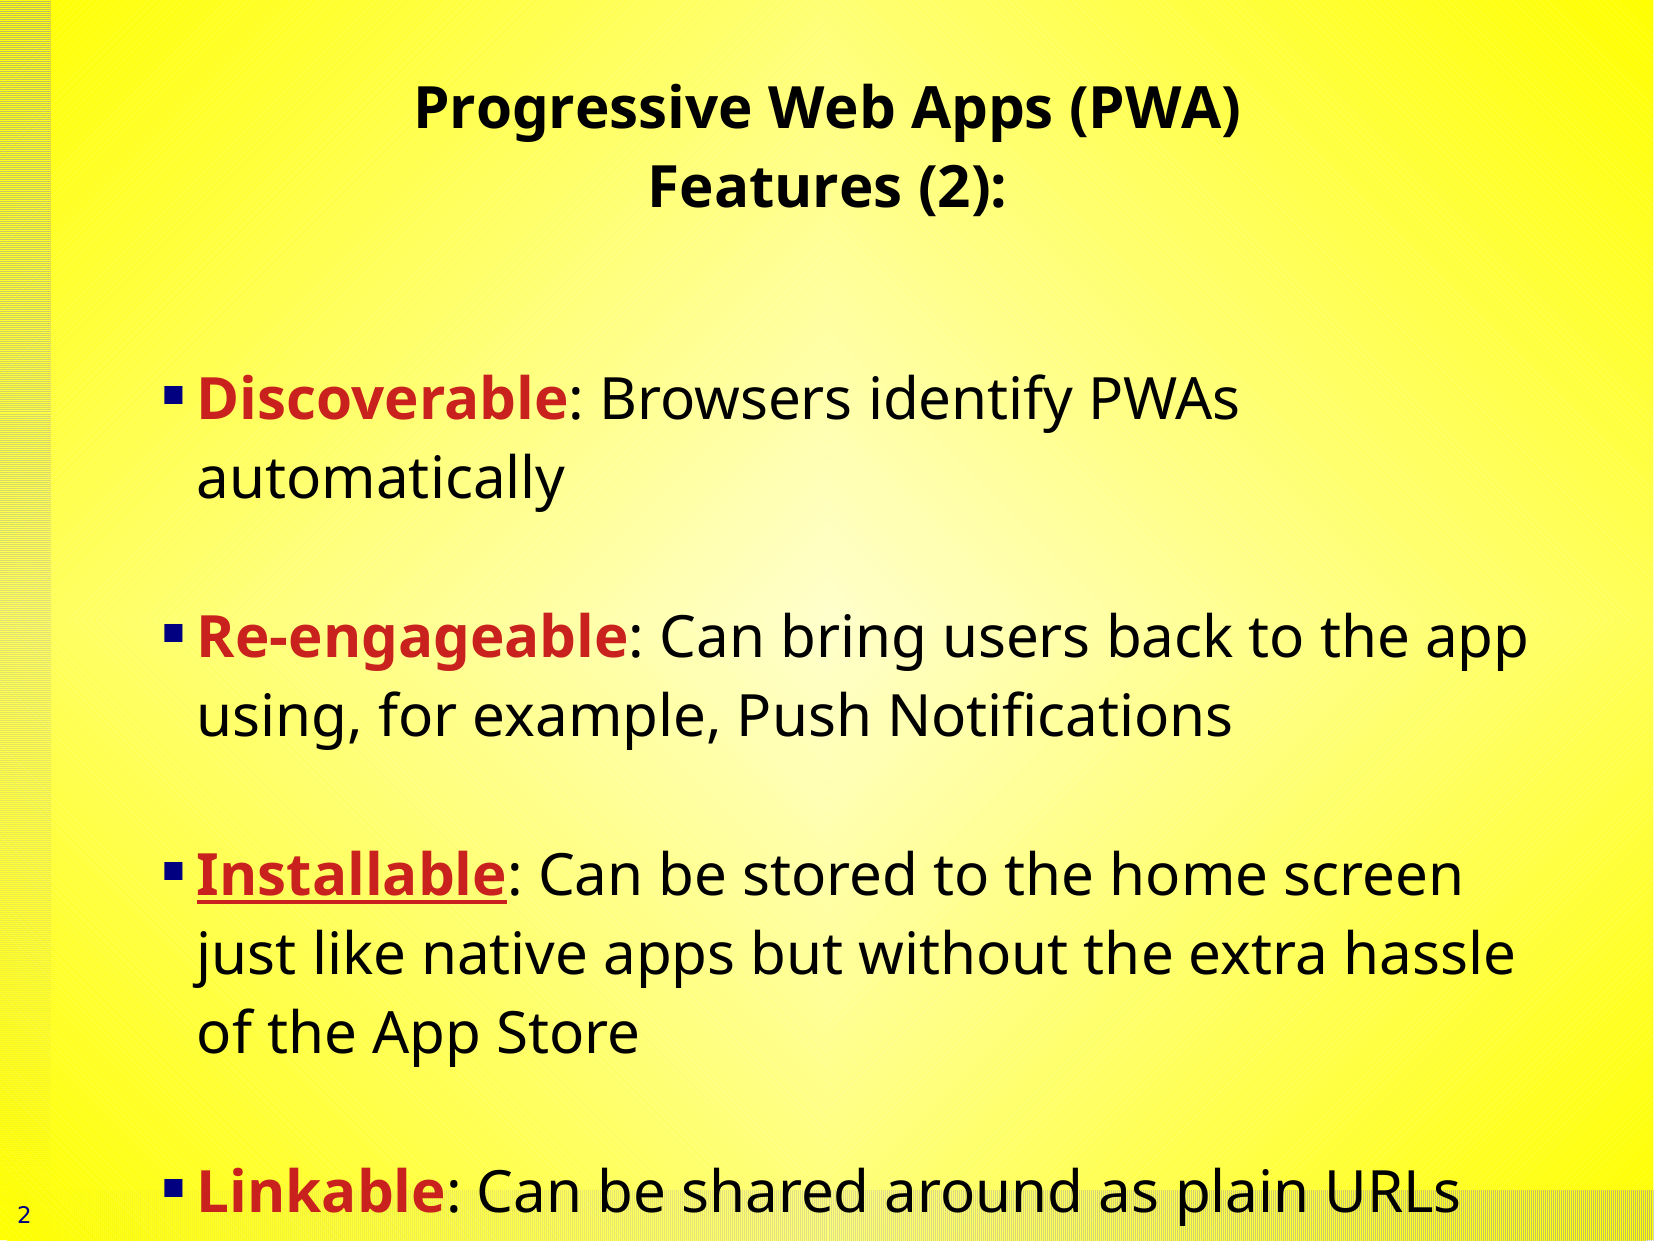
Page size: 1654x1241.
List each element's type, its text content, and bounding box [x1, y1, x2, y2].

list Discoverable: Browsers identify PWAs automatically Re-engageable: Can bring users back to the app using, for example, Push Notifications Installable: Can be stored to the home screen just like native apps but without the extra hassle of the App Store Linkable: Can be shared around as plain URLs [152, 278, 1534, 1127]
title Progressive Web Apps (PWA) Features (2): [121, 49, 1534, 242]
